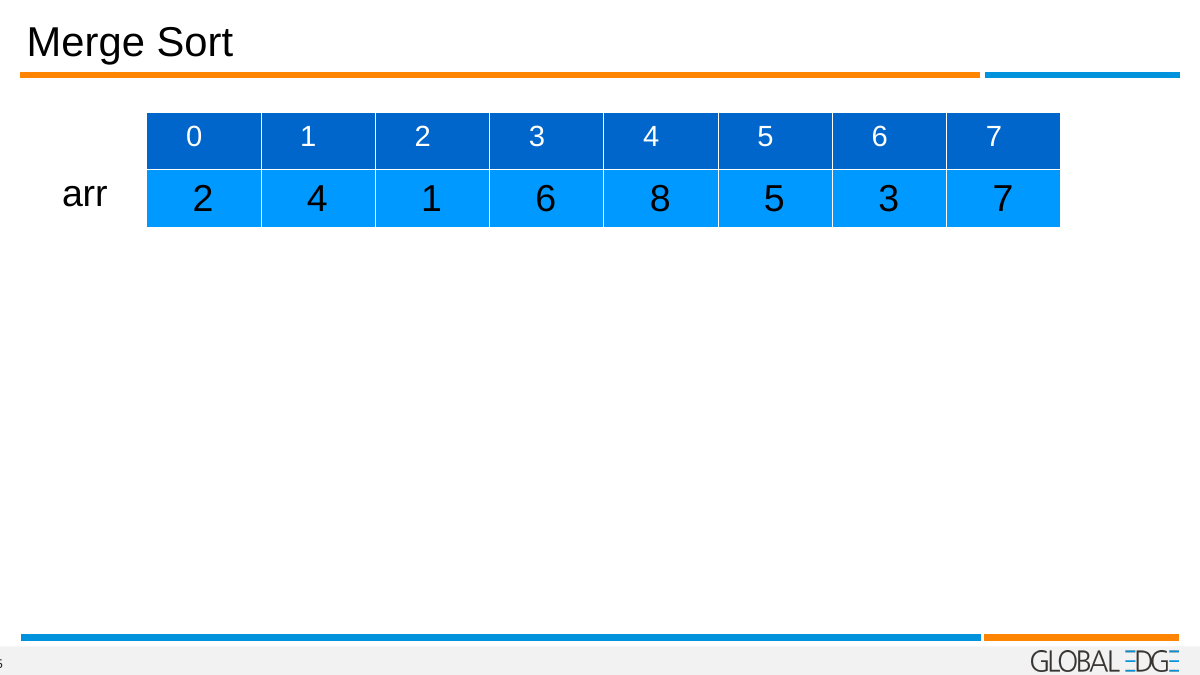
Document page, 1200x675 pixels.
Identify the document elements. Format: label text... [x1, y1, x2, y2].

table_cell 5 [719, 170, 832, 227]
table_header 6 [833, 113, 946, 169]
table_header 3 [490, 113, 603, 169]
table_header 4 [604, 113, 718, 169]
table_cell 7 [947, 170, 1060, 227]
table_header 7 [947, 113, 1060, 169]
text_box Merge Sort [11, 11, 248, 74]
table_header 0 [147, 113, 261, 169]
picture [1031, 650, 1179, 672]
table_cell 1 [376, 170, 489, 227]
text_box arr [47, 165, 123, 223]
table_cell 6 [490, 170, 603, 227]
table_cell 2 [147, 170, 261, 227]
table_cell 4 [262, 170, 375, 227]
table_cell 8 [604, 170, 718, 227]
table_cell 3 [833, 170, 946, 227]
table_header 2 [376, 113, 489, 169]
table_header 1 [262, 113, 375, 169]
table_header 5 [719, 113, 832, 169]
